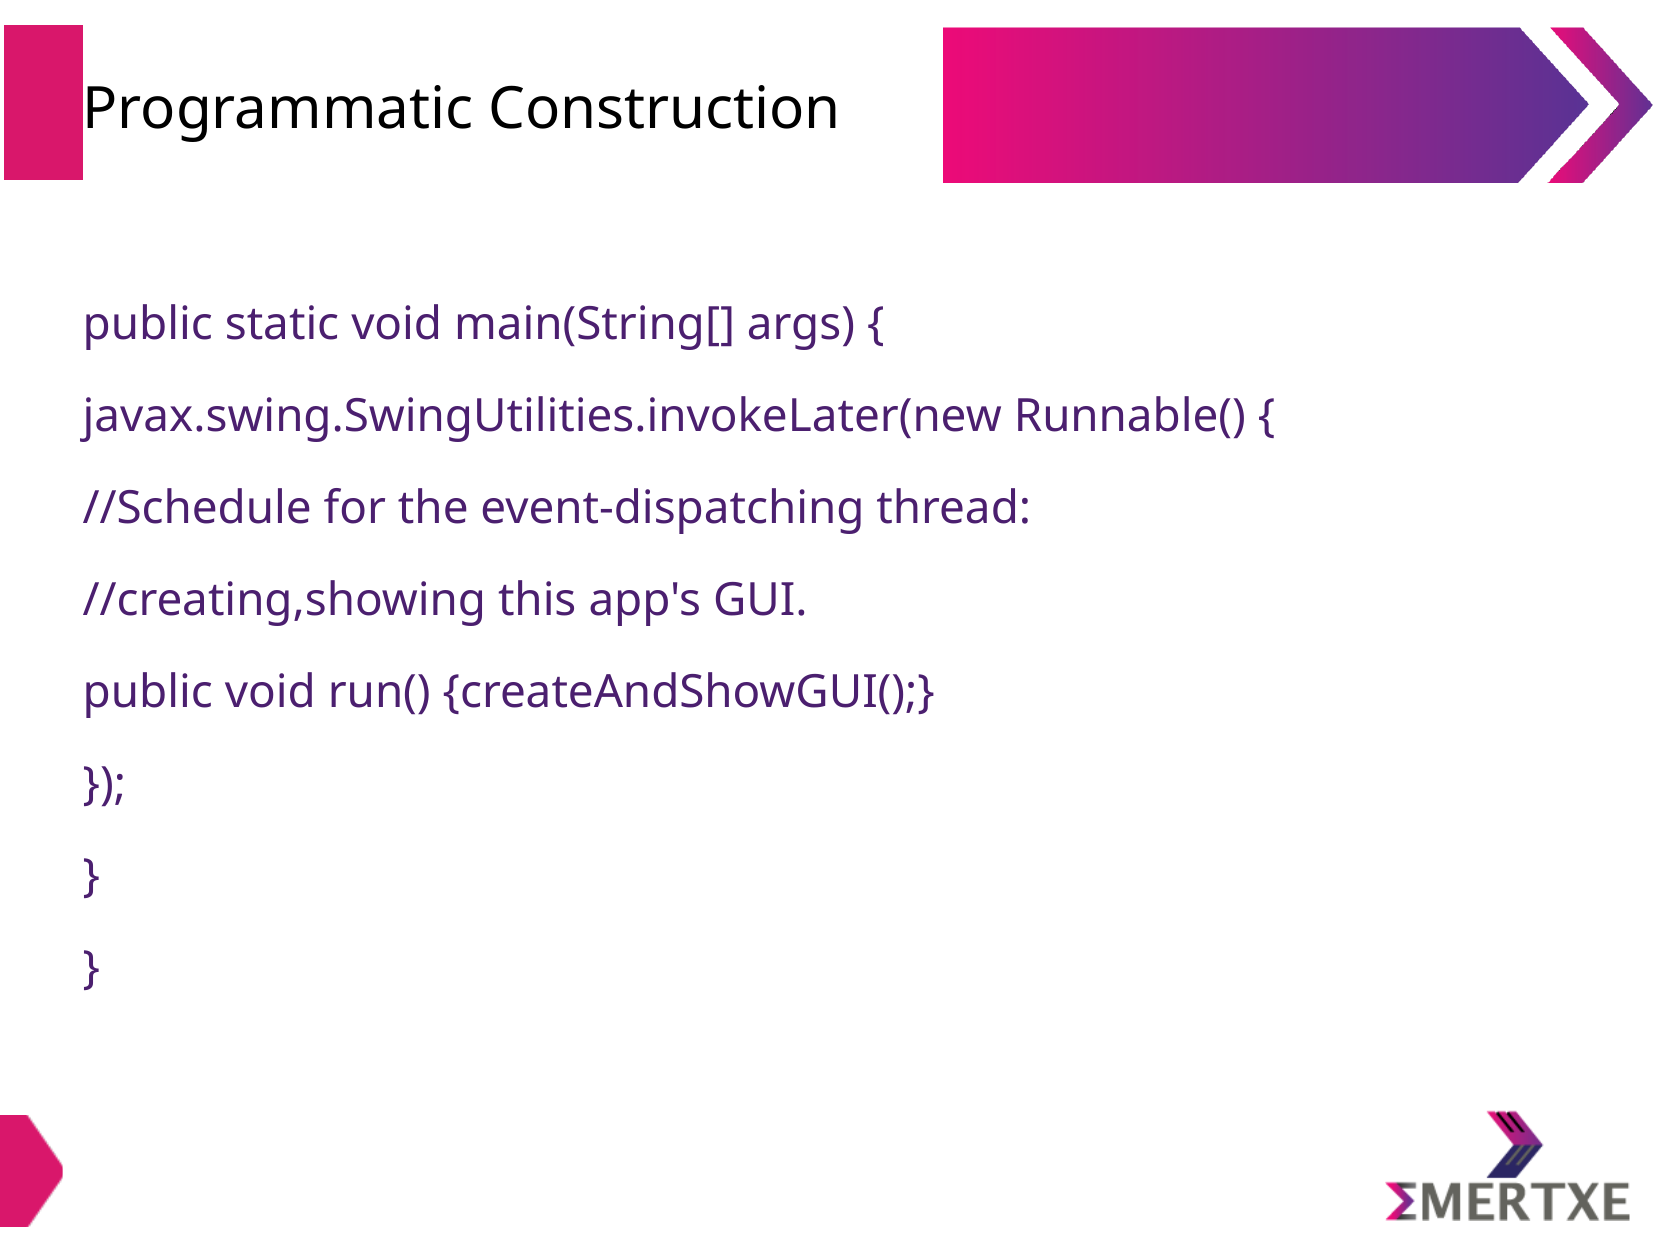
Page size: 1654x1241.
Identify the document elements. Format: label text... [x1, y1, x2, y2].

picture [1385, 1107, 1631, 1221]
list public static void main(String[] args) { javax.swing.SwingUtilities.invokeLater(new Runnable() { //Schedule for the event-dispatching thread: //creating,showing this app's GUI. public void run() {createAndShowGUI();} }); } } [82, 290, 1571, 1010]
title Programmatic Construction [82, 2, 1571, 210]
picture [1571, 27, 1653, 183]
